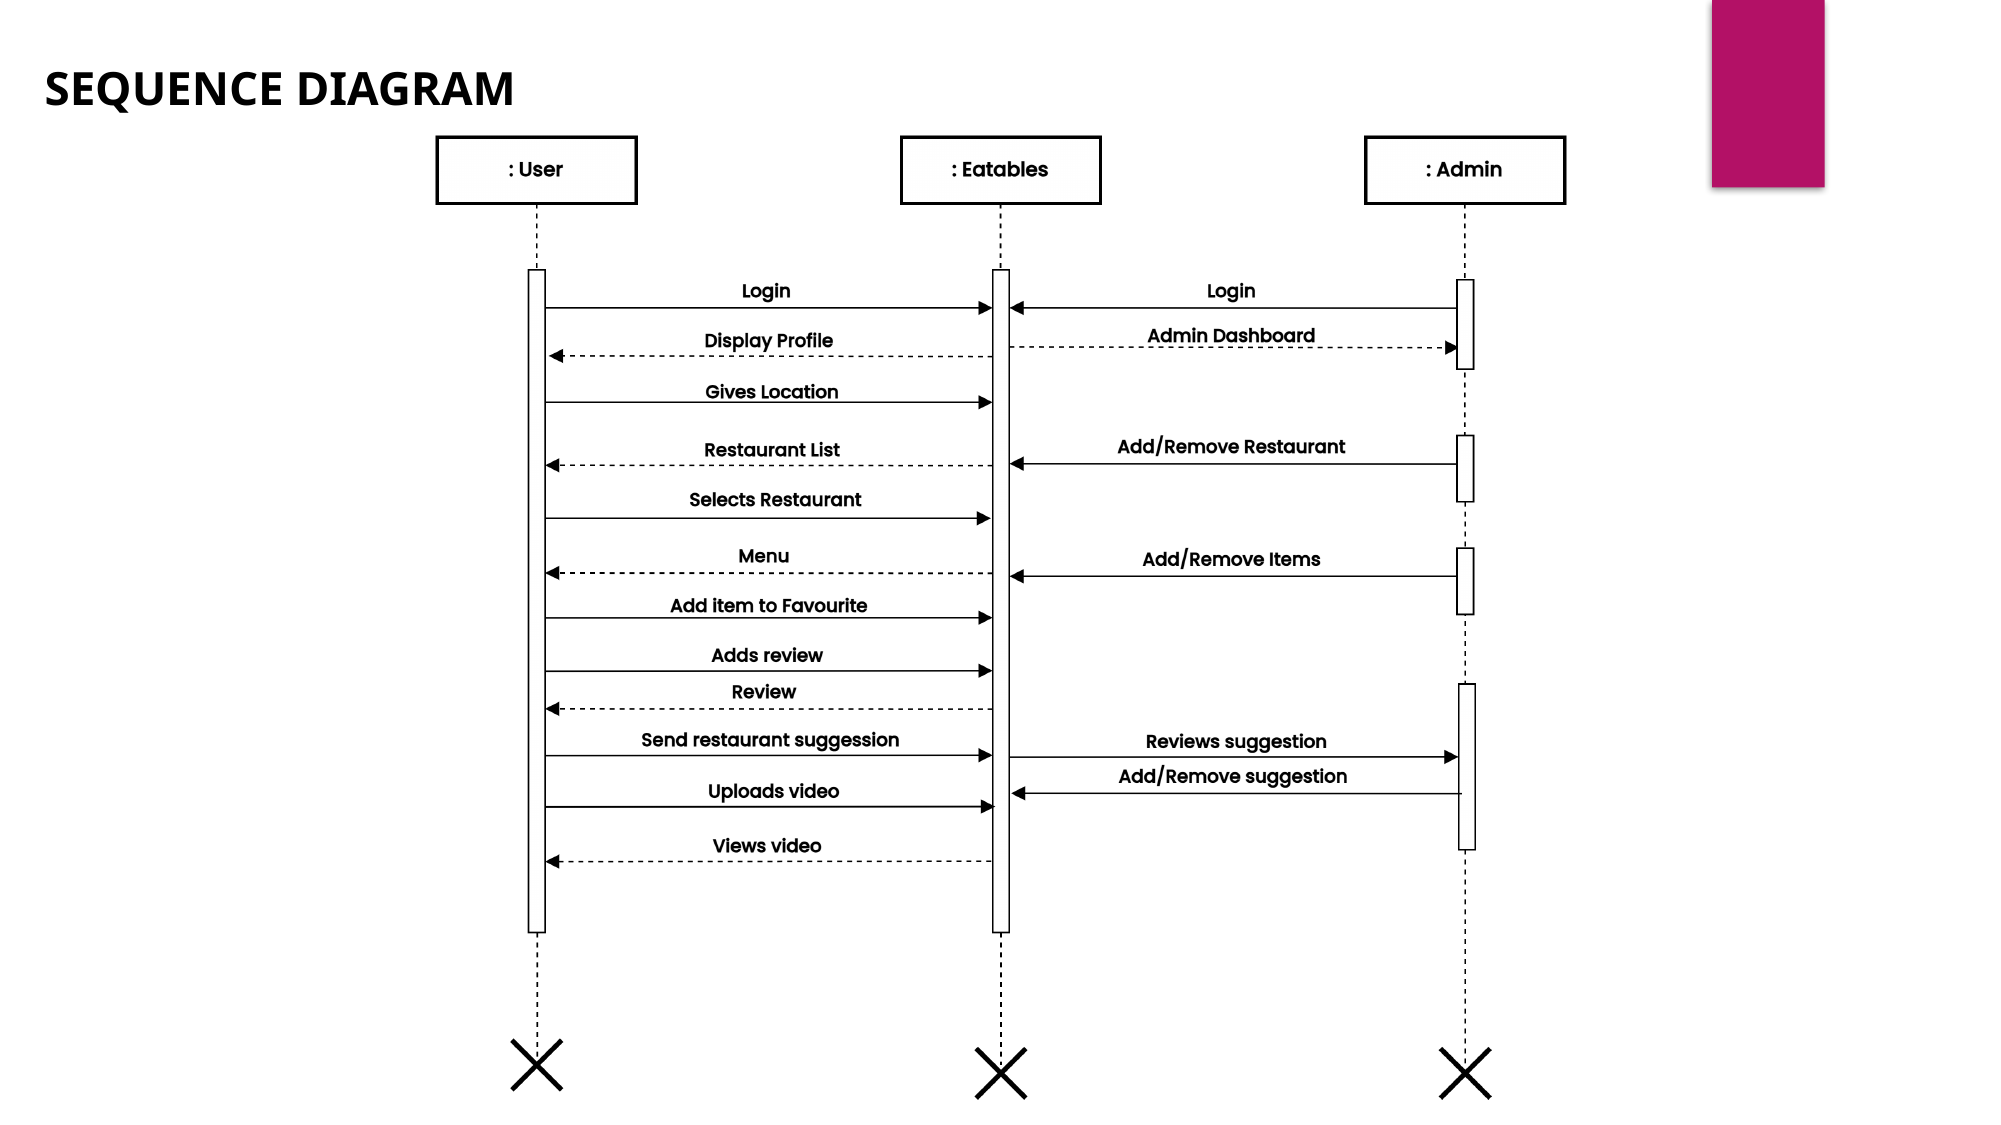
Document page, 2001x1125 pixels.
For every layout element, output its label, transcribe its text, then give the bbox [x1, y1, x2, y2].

picture [418, 118, 1582, 1117]
title SEQUENCE DIAGRAM [29, 29, 1467, 146]
